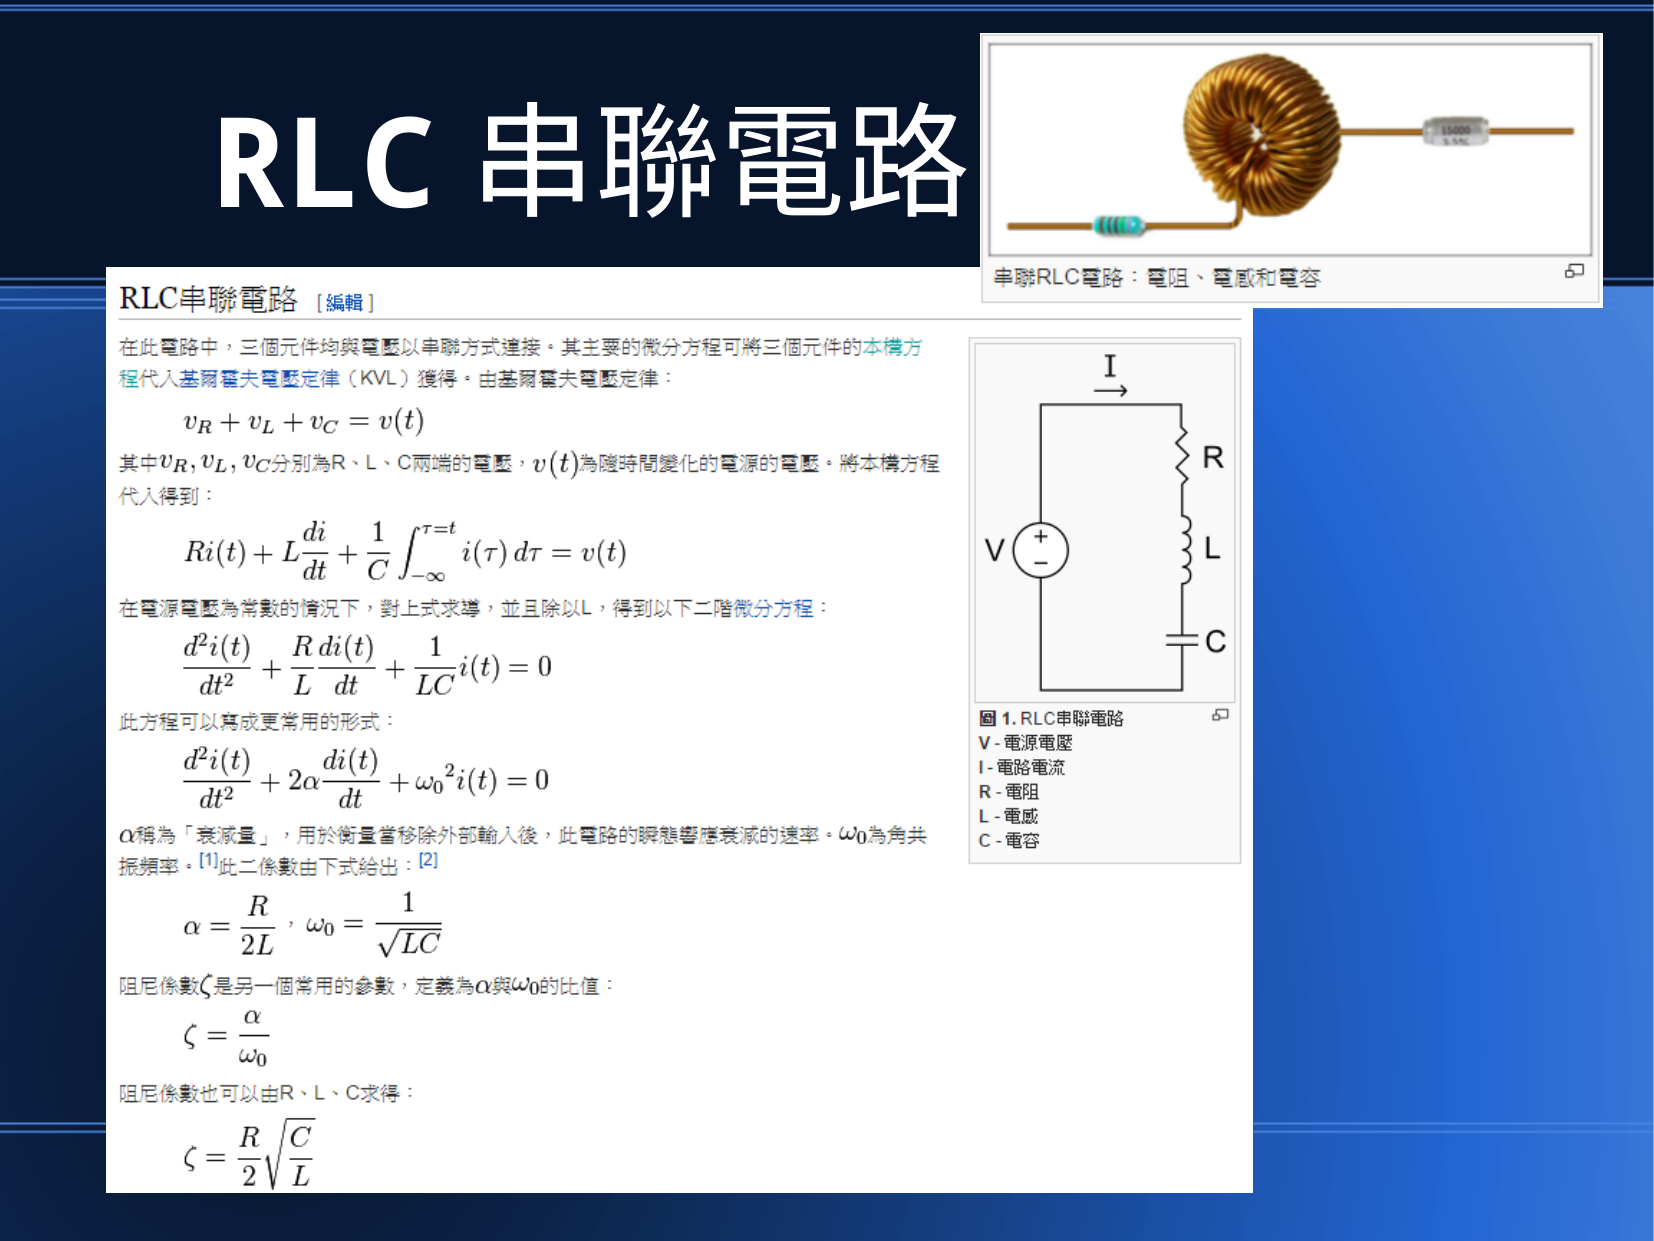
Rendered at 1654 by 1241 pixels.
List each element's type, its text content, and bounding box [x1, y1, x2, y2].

picture [0, 0, 1654, 1241]
title RLC串聯電路 [82, 49, 980, 257]
